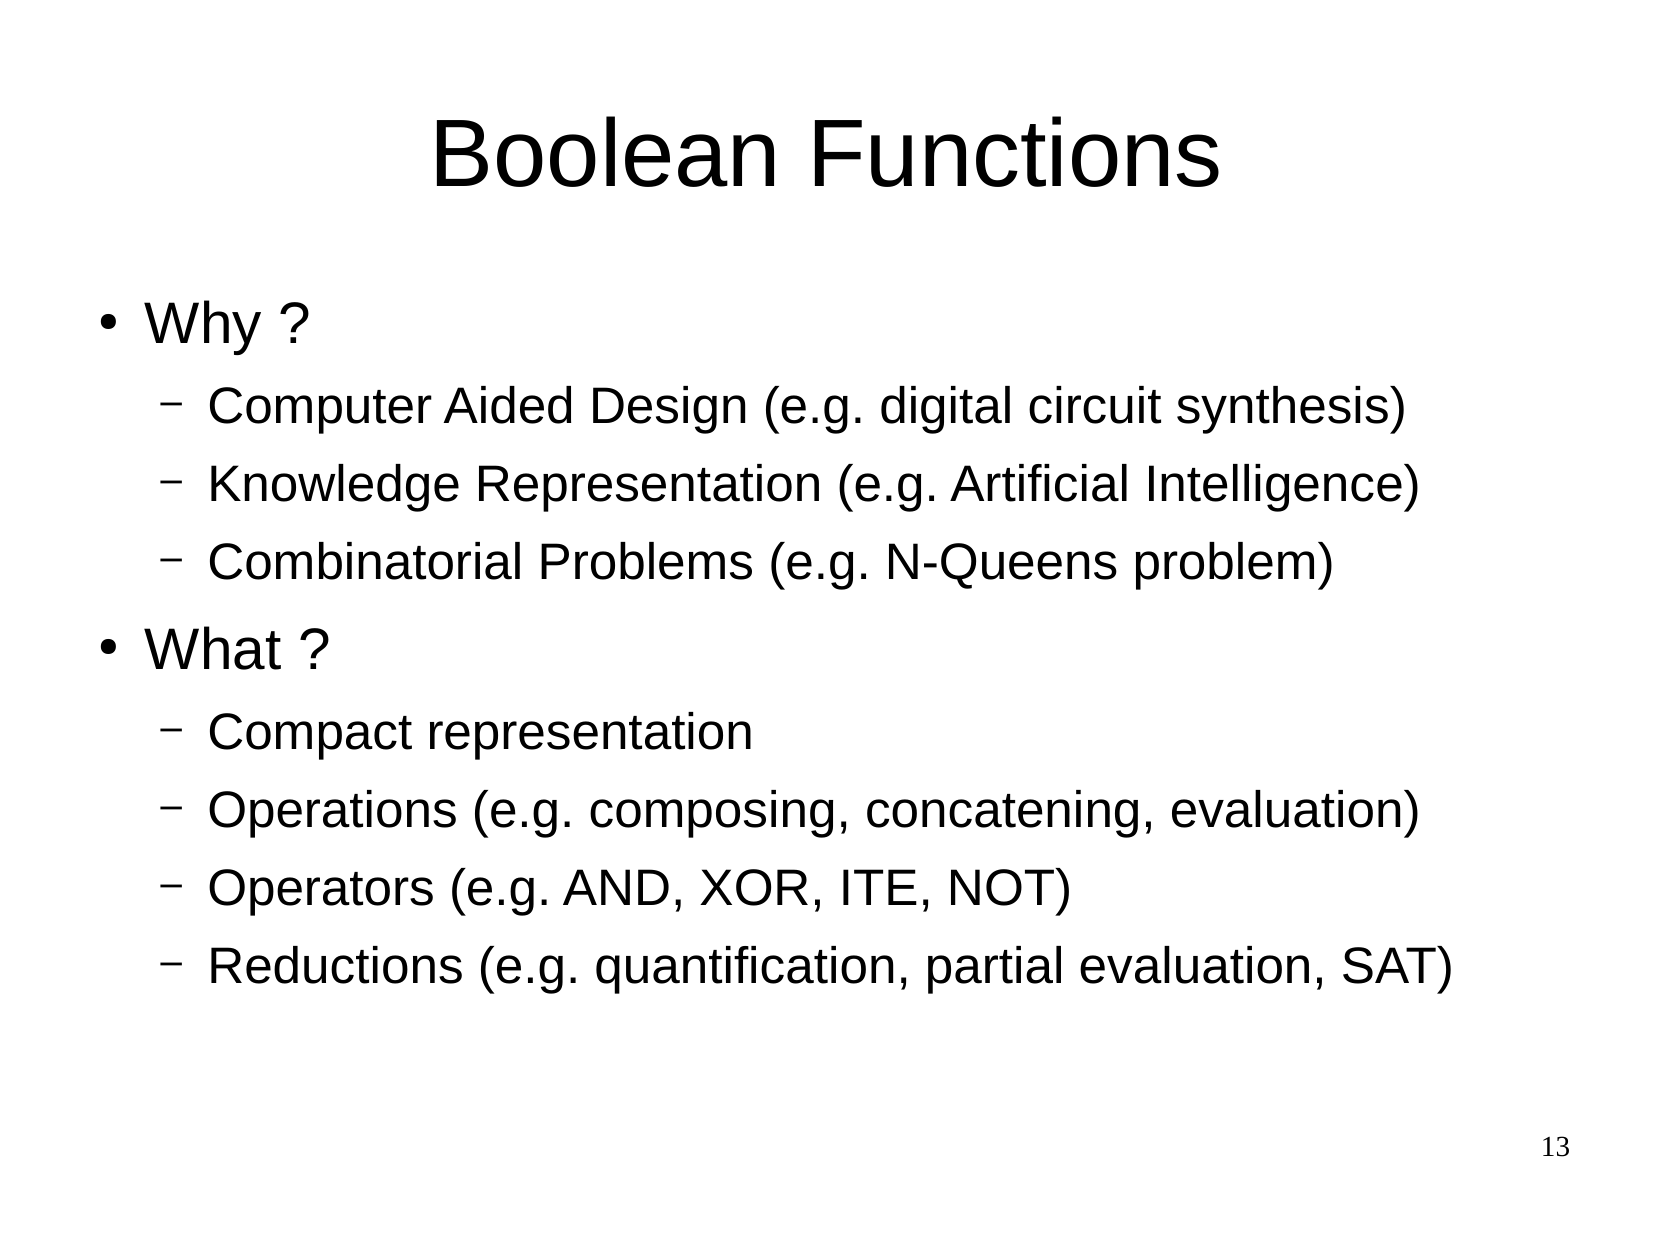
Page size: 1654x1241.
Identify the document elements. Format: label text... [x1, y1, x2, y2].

list Why ? Computer Aided Design (e.g. digital circuit synthesis) Knowledge Representation (e.g. Artificial Intelligence) Combinatorial Problems (e.g. N-Queens problem) What ? Compact representation Operations (e.g. composing, concatening, evaluation) Operators (e.g. AND, XOR, ITE, NOT) Reductions (e.g. quantification, partial evaluation, SAT) [82, 290, 1571, 1010]
title Boolean Functions [82, 49, 1571, 257]
